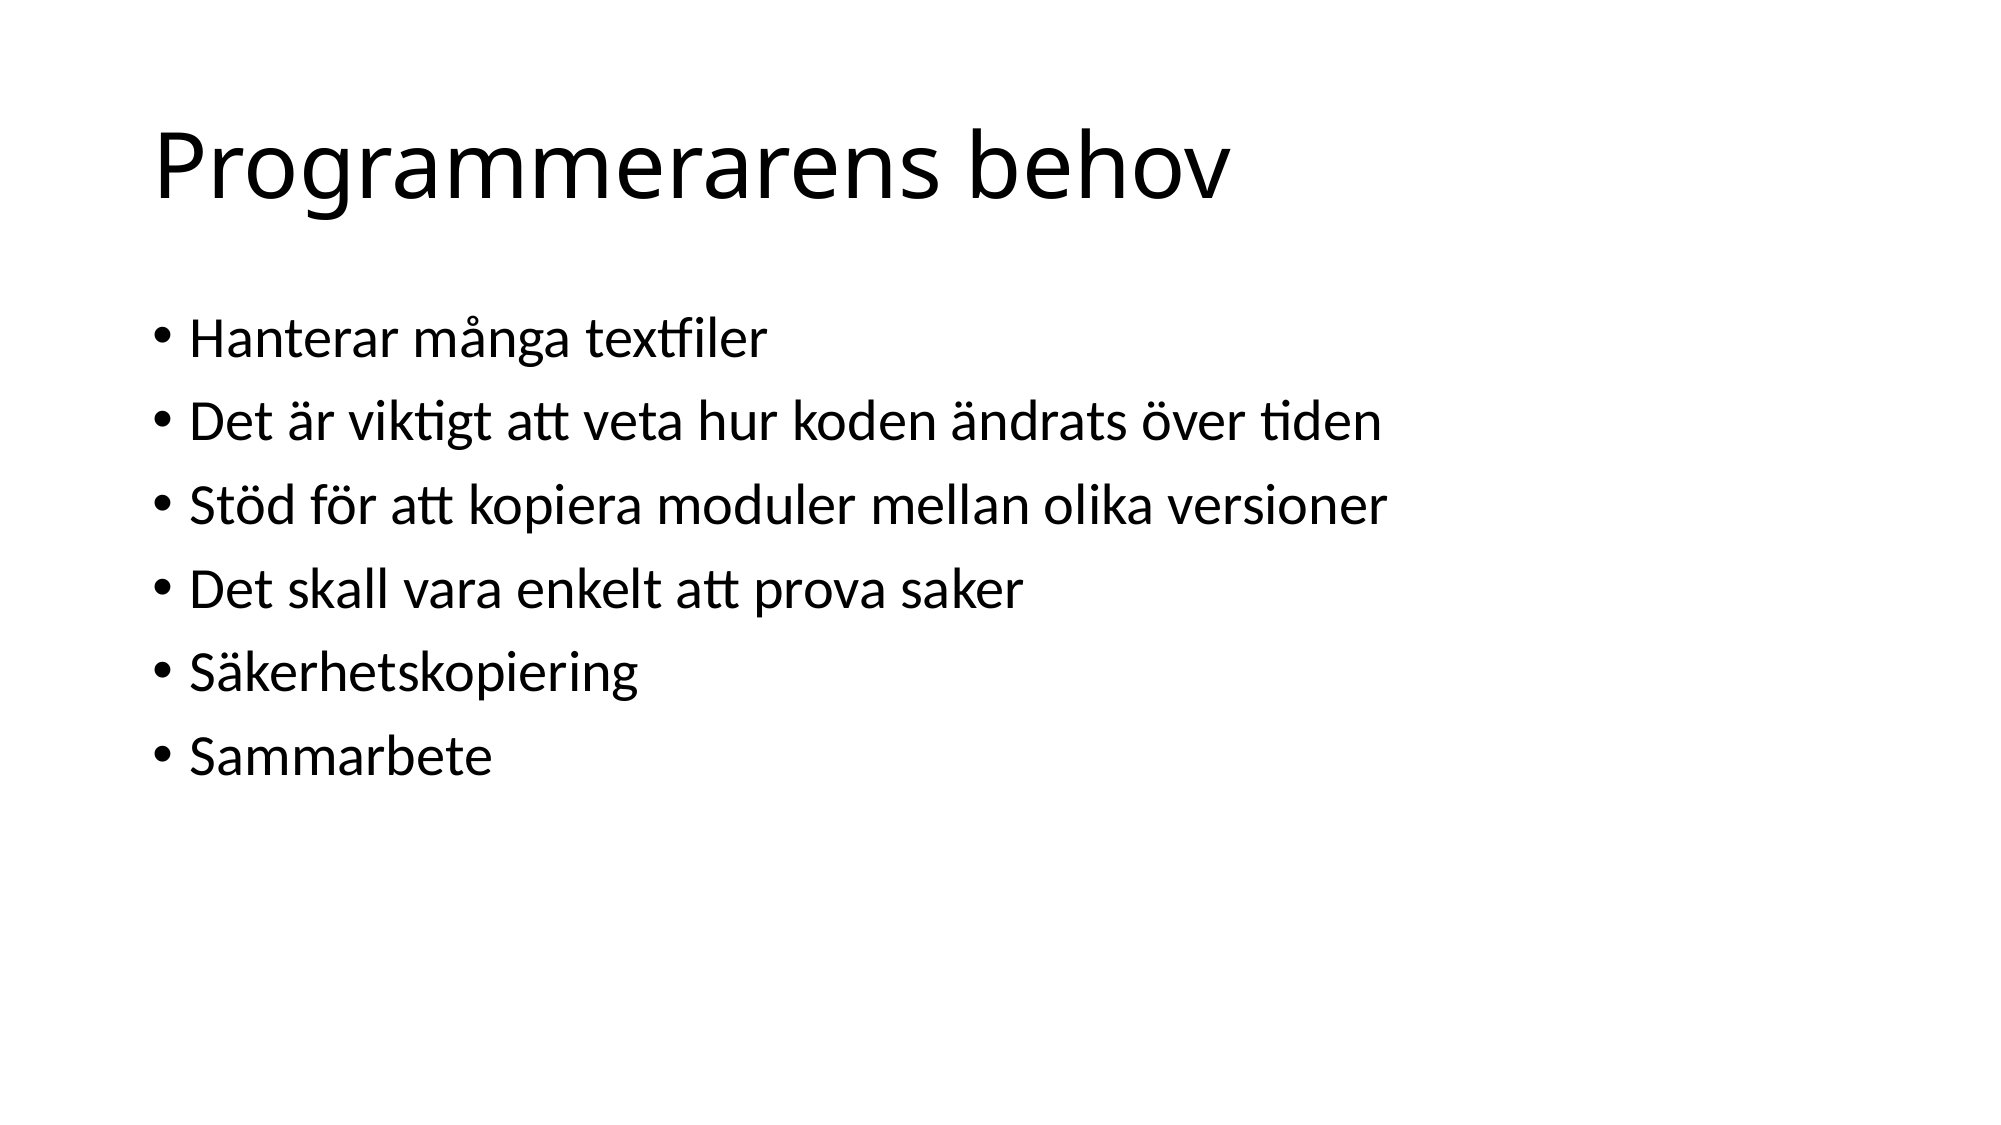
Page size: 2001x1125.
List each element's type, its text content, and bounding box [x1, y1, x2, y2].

title Programmerarens behov [137, 59, 1863, 278]
list Hanterar många textfiler Det är viktigt att veta hur koden ändrats över tiden Stöd för att kopiera moduler mellan olika versioner Det skall vara enkelt att prova saker Säkerhetskopiering Sammarbete [137, 299, 1863, 1014]
